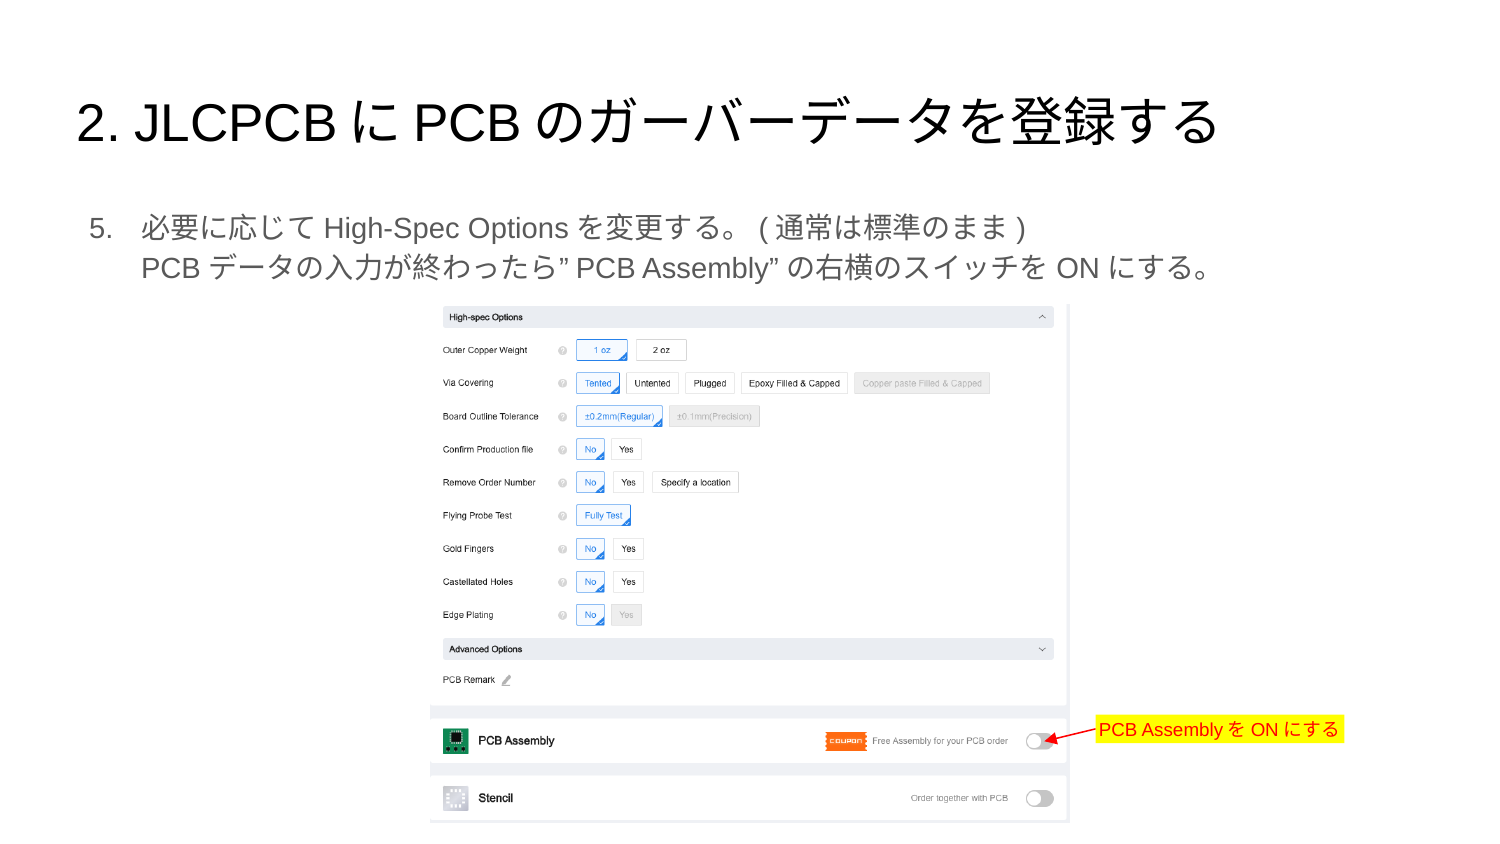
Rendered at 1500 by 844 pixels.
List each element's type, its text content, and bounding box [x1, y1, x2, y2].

title JLCPCBにPCBのガーバーデータを登録する [51, 72, 1449, 167]
list 必要に応じてHigh-Spec Optionsを変更する。(通常は標準のまま) PCBデータの入力が終わったら”PCB Assembly”の右横のスイッチをONにする。 [51, 189, 1449, 750]
picture [430, 304, 1070, 823]
text_box PCB AssemblyをONにする [1095, 714, 1345, 744]
